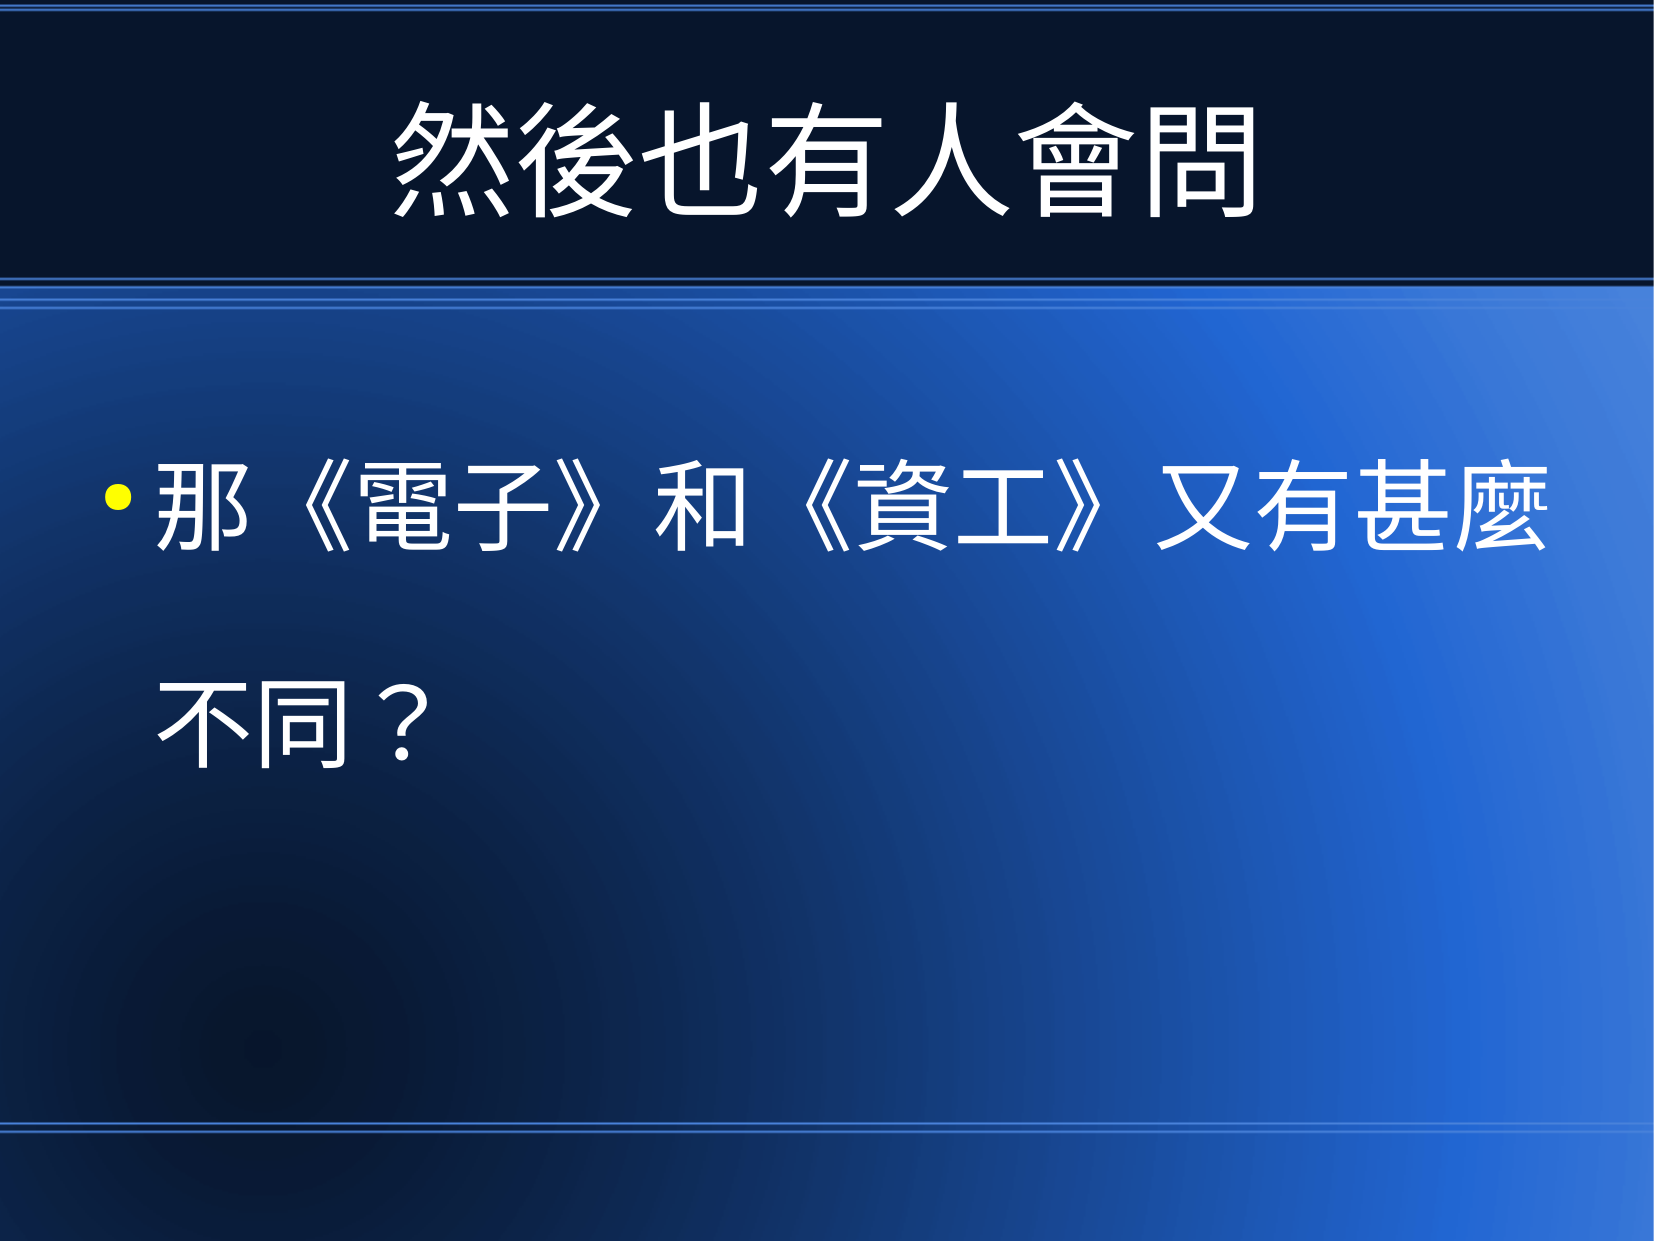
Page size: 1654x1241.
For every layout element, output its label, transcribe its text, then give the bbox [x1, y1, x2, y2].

list 那《電子》和《資工》又有甚麼不同？ [82, 355, 1571, 1241]
title 然後也有人會問 [82, 49, 1571, 257]
picture [0, 0, 1654, 1241]
